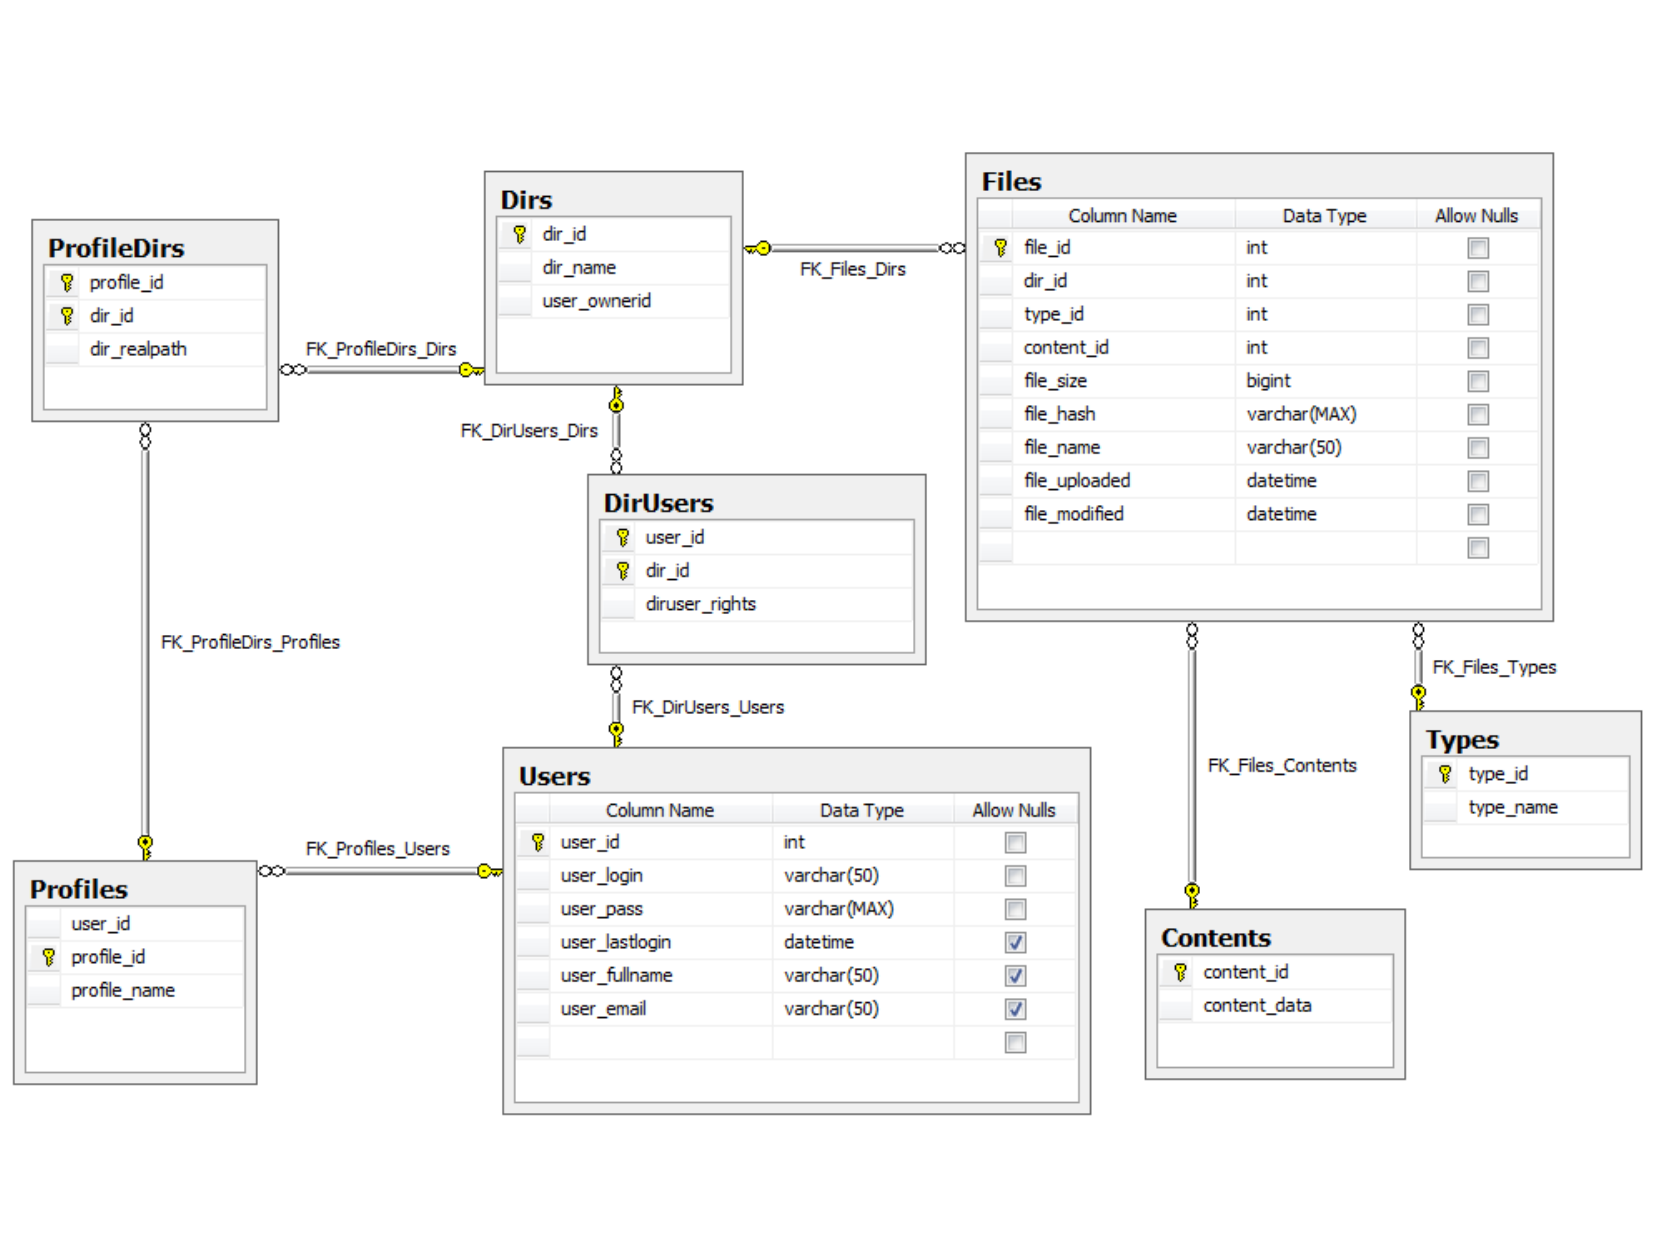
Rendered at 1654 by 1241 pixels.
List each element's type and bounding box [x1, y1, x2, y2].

picture [0, 141, 1651, 1123]
